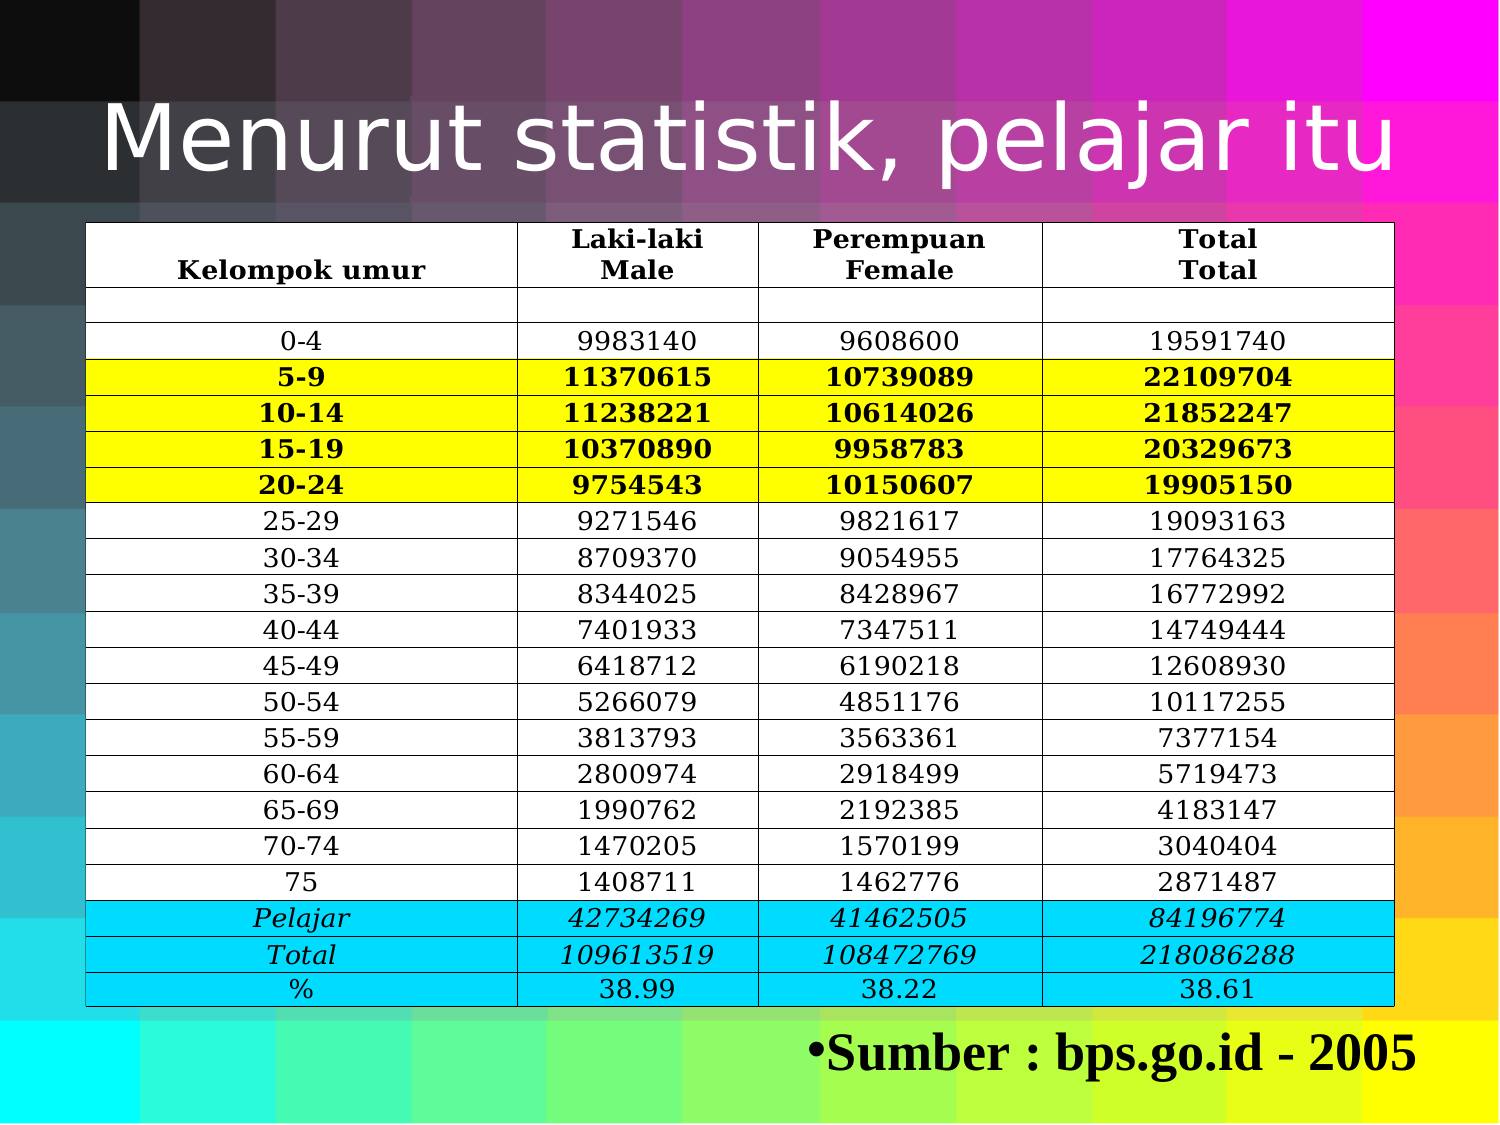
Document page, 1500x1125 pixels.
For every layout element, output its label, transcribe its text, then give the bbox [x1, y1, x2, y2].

text_box Sumber : bps.go.id - 2005 [68, 1008, 1419, 1089]
title Menurut statistik, pelajar itu [75, 45, 1426, 233]
chart [85, 222, 1397, 1008]
picture [0, 0, 1500, 1125]
